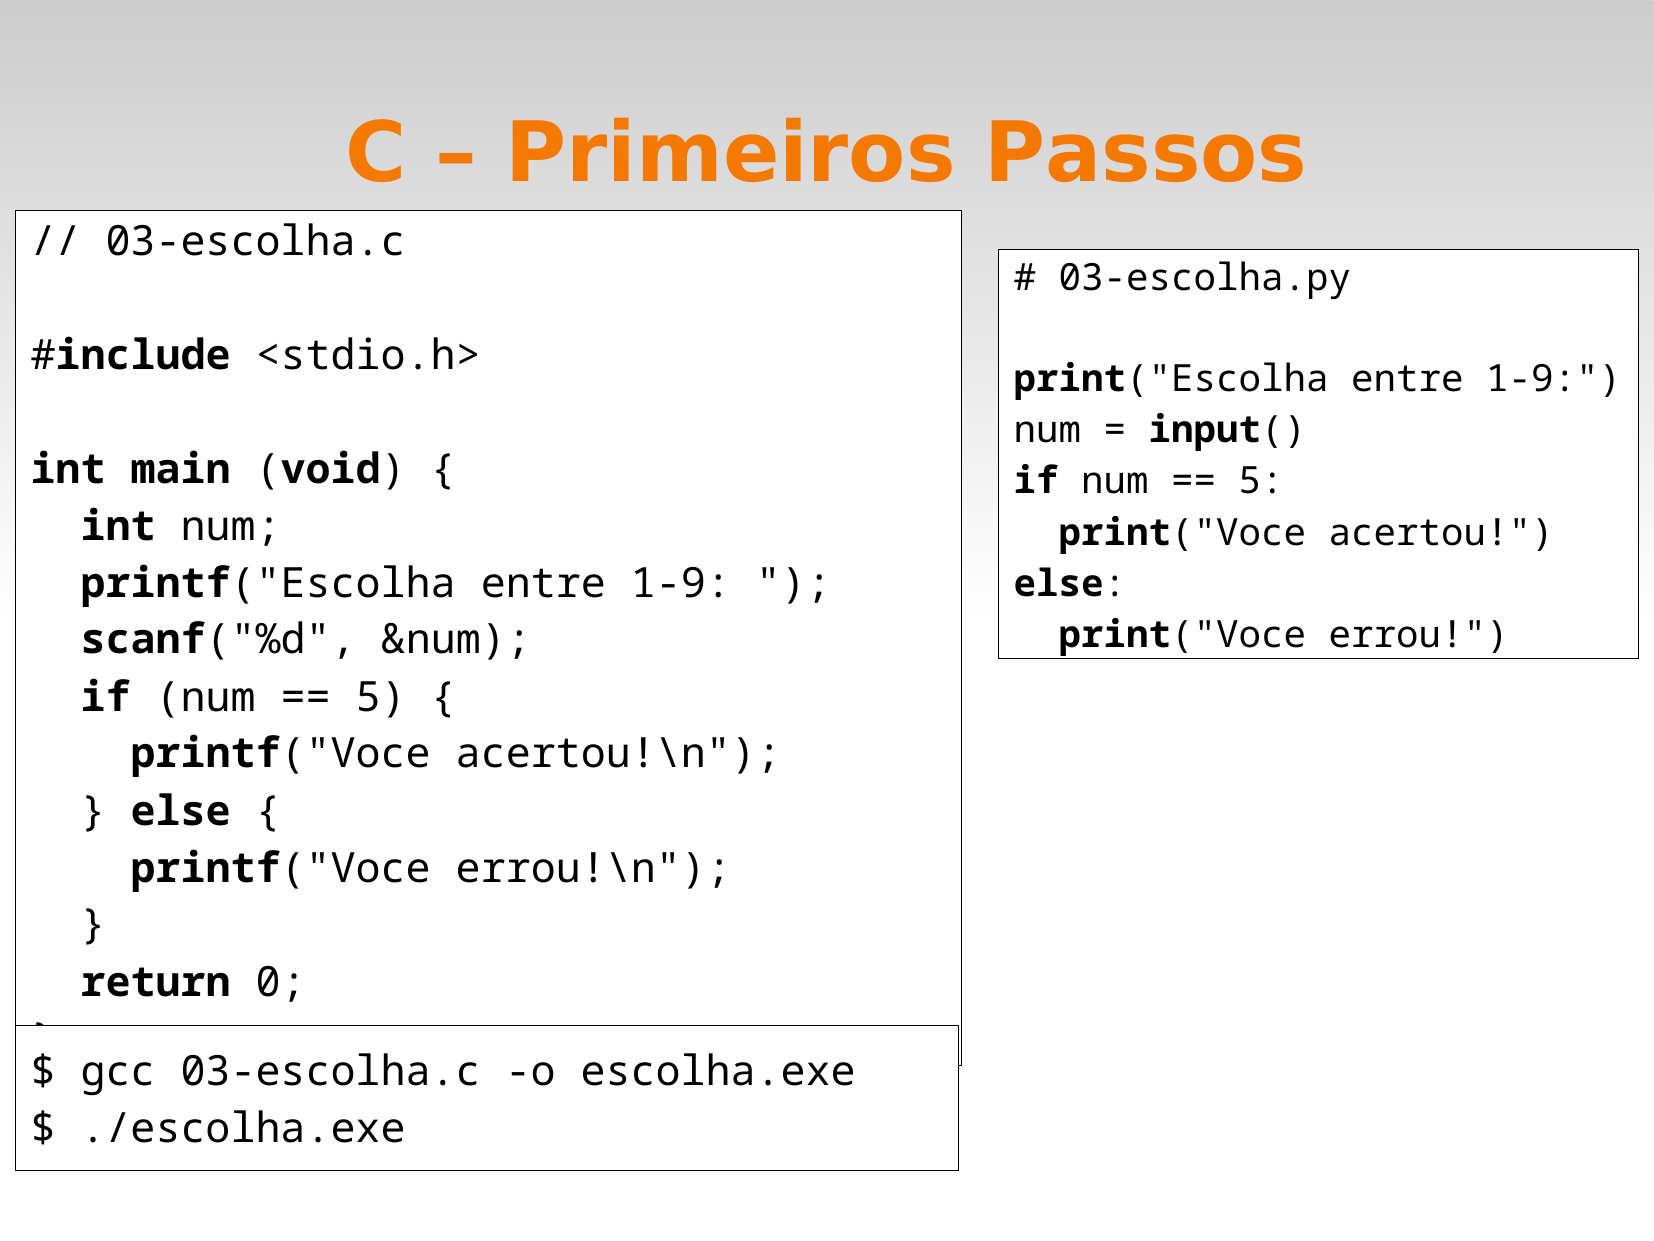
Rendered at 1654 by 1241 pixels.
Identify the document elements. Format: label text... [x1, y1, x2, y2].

text_box $ gcc 03-escolha.c -o escolha.exe $ ./escolha.exe [15, 1025, 959, 1171]
text_box # 03-escolha.py print("Escolha entre 1-9:") num = input() if num == 5: print("Voce acertou!") else: print("Voce errou!") [998, 279, 1639, 629]
title C – Primeiros Passos [82, 49, 1571, 257]
text_box // 03-escolha.c #include <stdio.h> int main (void) { int num; printf("Escolha entre 1-9: "); scanf("%d", &num); if (num == 5) { printf("Voce acertou!\n"); } else { printf("Voce errou!\n"); } return 0; } [15, 274, 962, 1002]
